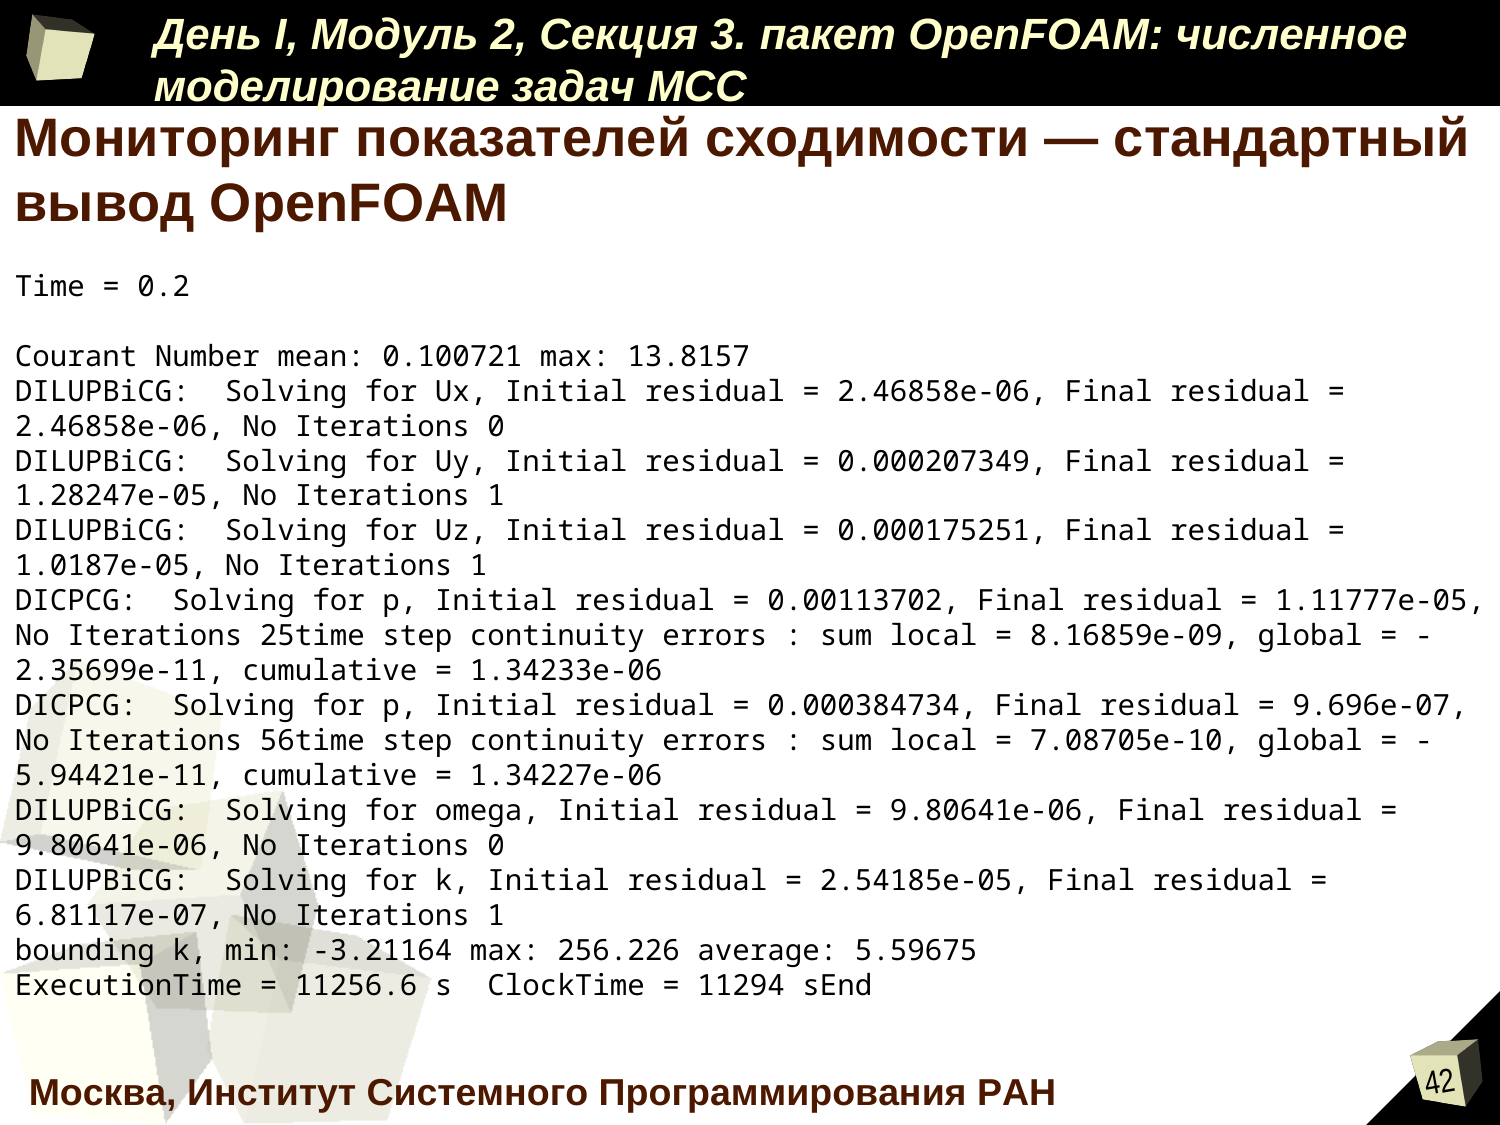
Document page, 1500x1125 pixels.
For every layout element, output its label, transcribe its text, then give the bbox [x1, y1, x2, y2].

picture [0, 1009, 433, 1125]
picture [423, 1088, 433, 1102]
text_box Мониторинг показателей сходимости — стандартный вывод OpenFOAM [0, 94, 1500, 240]
text_box Time = 0.2 Courant Number mean: 0.100721 max: 13.8157 DILUPBiCG: Solving for Ux, Initial residual = 2.46858e-06, Final residual = 2.46858e-06, No Iterations 0 DILUPBiCG: Solving for Uy, Initial residual = 0.000207349, Final residual = 1.28247e-05, No Iterations 1 DILUPBiCG: Solving for Uz, Initial residual = 0.000175251, Final residual = 1.0187e-05, No Iterations 1 DICPCG: Solving for p, Initial residual = 0.00113702, Final residual = 1.11777e-05, No Iterations 25time step continuity errors : sum local = 8.16859e-09, global = -2.35699e-11, cumulative = 1.34233e-06 DICPCG: Solving for p, Initial residual = 0.000384734, Final residual = 9.696e-07, No Iterations 56time step continuity errors : sum local = 7.08705e-10, global = -5.94421e-11, cumulative = 1.34227e-06 DILUPBiCG: Solving for omega, Initial residual = 9.80641e-06, Final residual = 9.80641e-06, No Iterations 0 DILUPBiCG: Solving for k, Initial residual = 2.54185e-05, Final residual = 6.81117e-07, No Iterations 1 bounding k, min: -3.21164 max: 256.226 average: 5.59675 ExecutionTime = 11256.6 s ClockTime = 11294 sEnd [0, 259, 1500, 1009]
